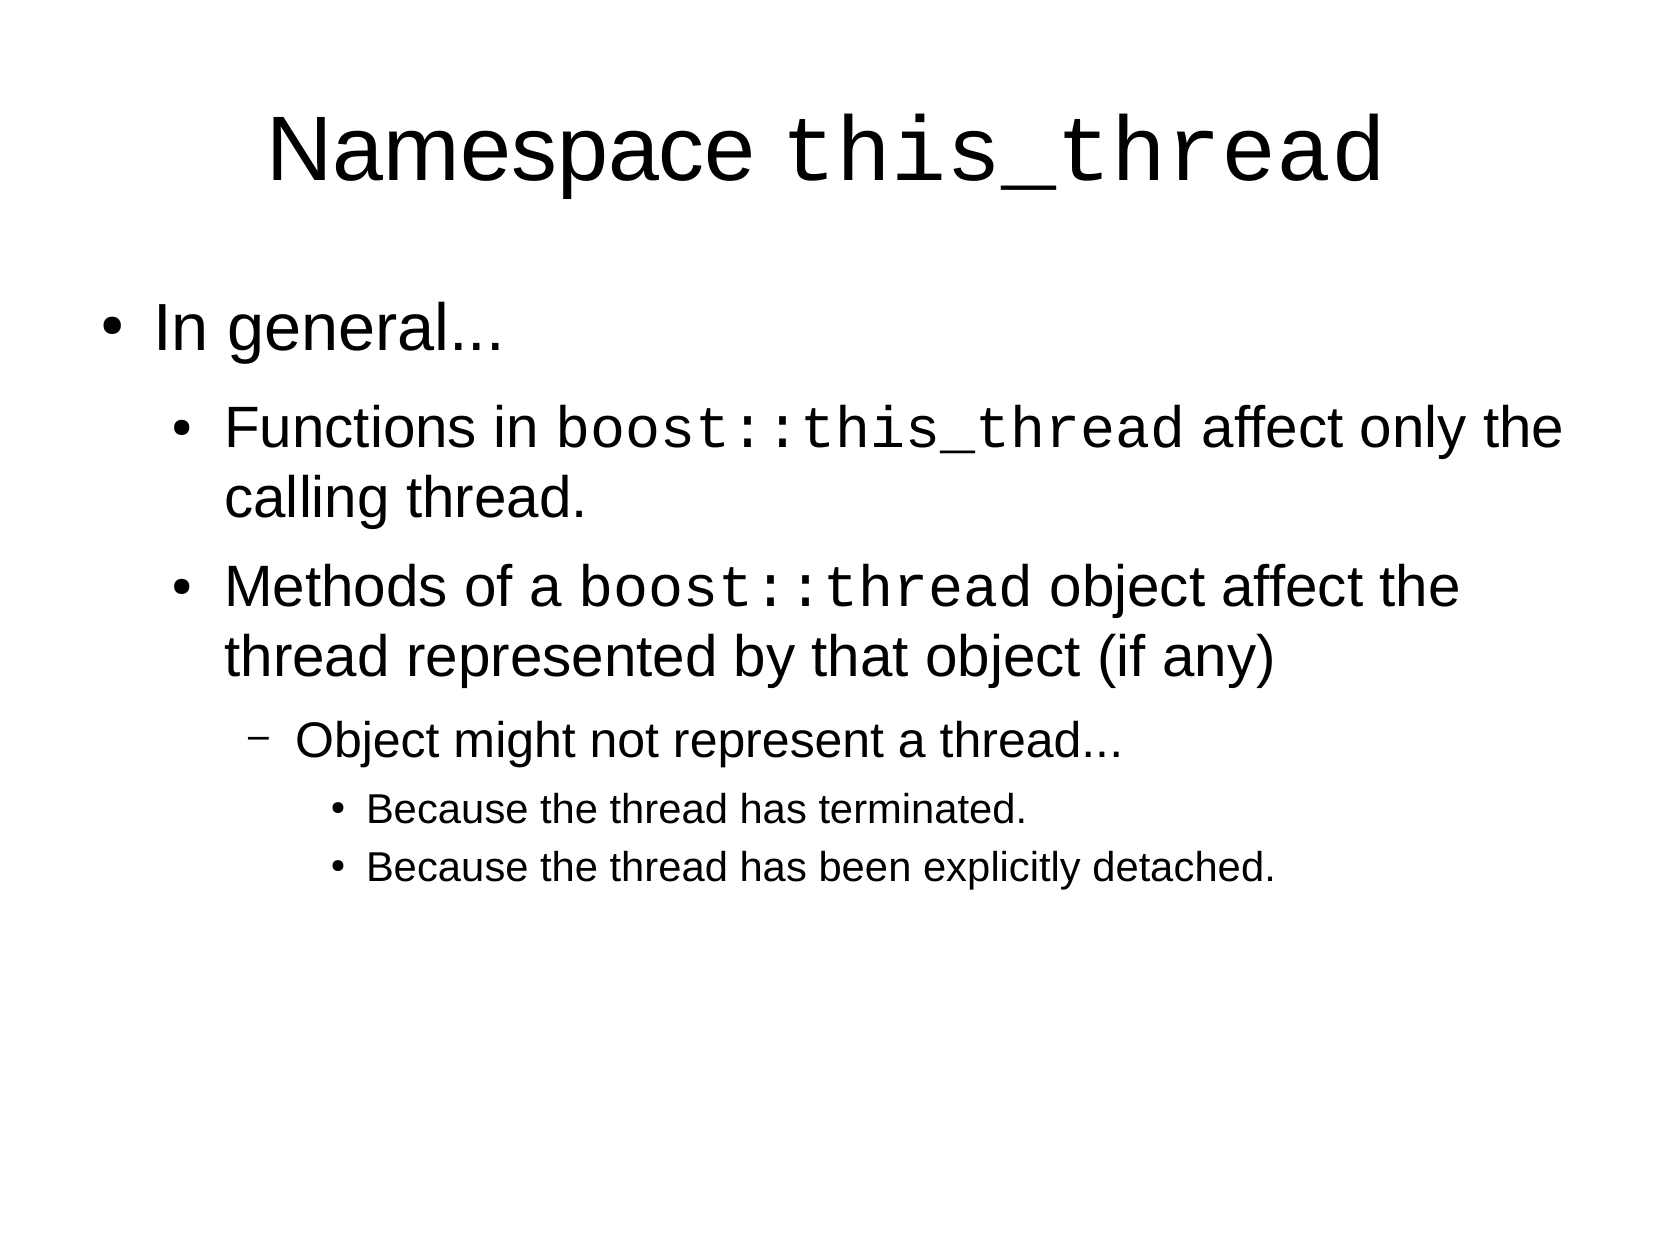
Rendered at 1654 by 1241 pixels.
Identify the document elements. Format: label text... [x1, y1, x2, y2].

title Namespace this_thread [82, 56, 1571, 250]
list In general... Functions in boost::this_thread affect only the calling thread. Methods of a boost::thread object affect the thread represented by that object (if any) Object might not represent a thread... Because the thread has terminated. Because the thread has been explicitly detached. [82, 290, 1571, 1094]
